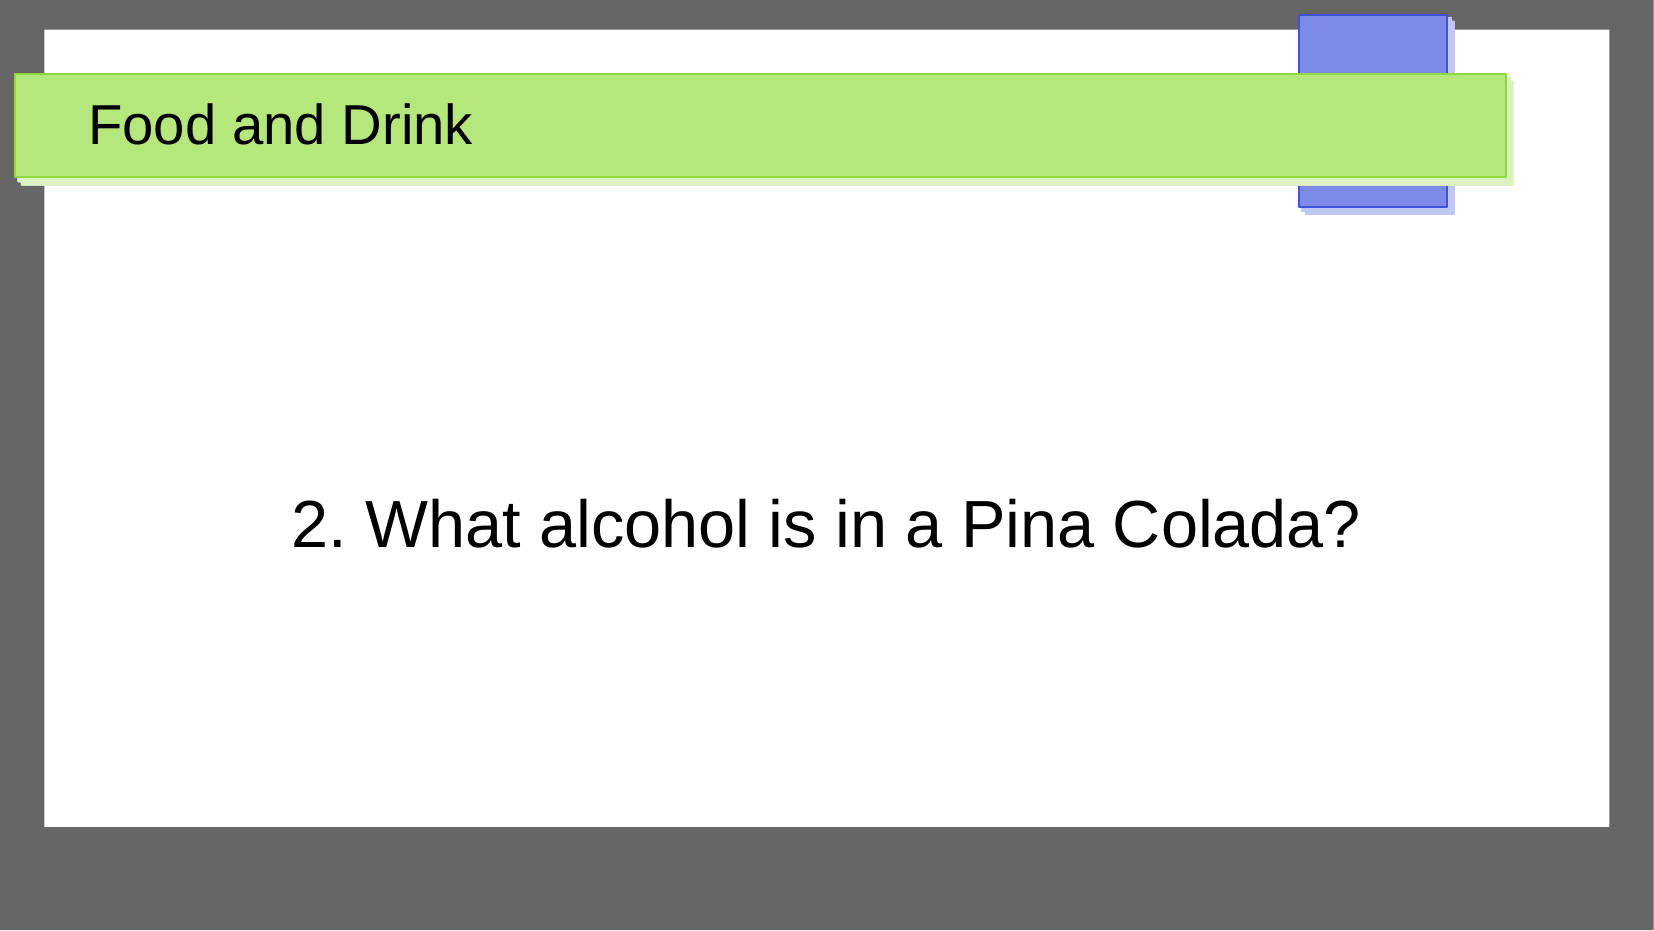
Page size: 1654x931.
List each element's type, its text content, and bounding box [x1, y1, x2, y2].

title Food and Drink [88, 73, 1506, 178]
text_box 2. What alcohol is in a Pina Colada? [88, 236, 1565, 813]
